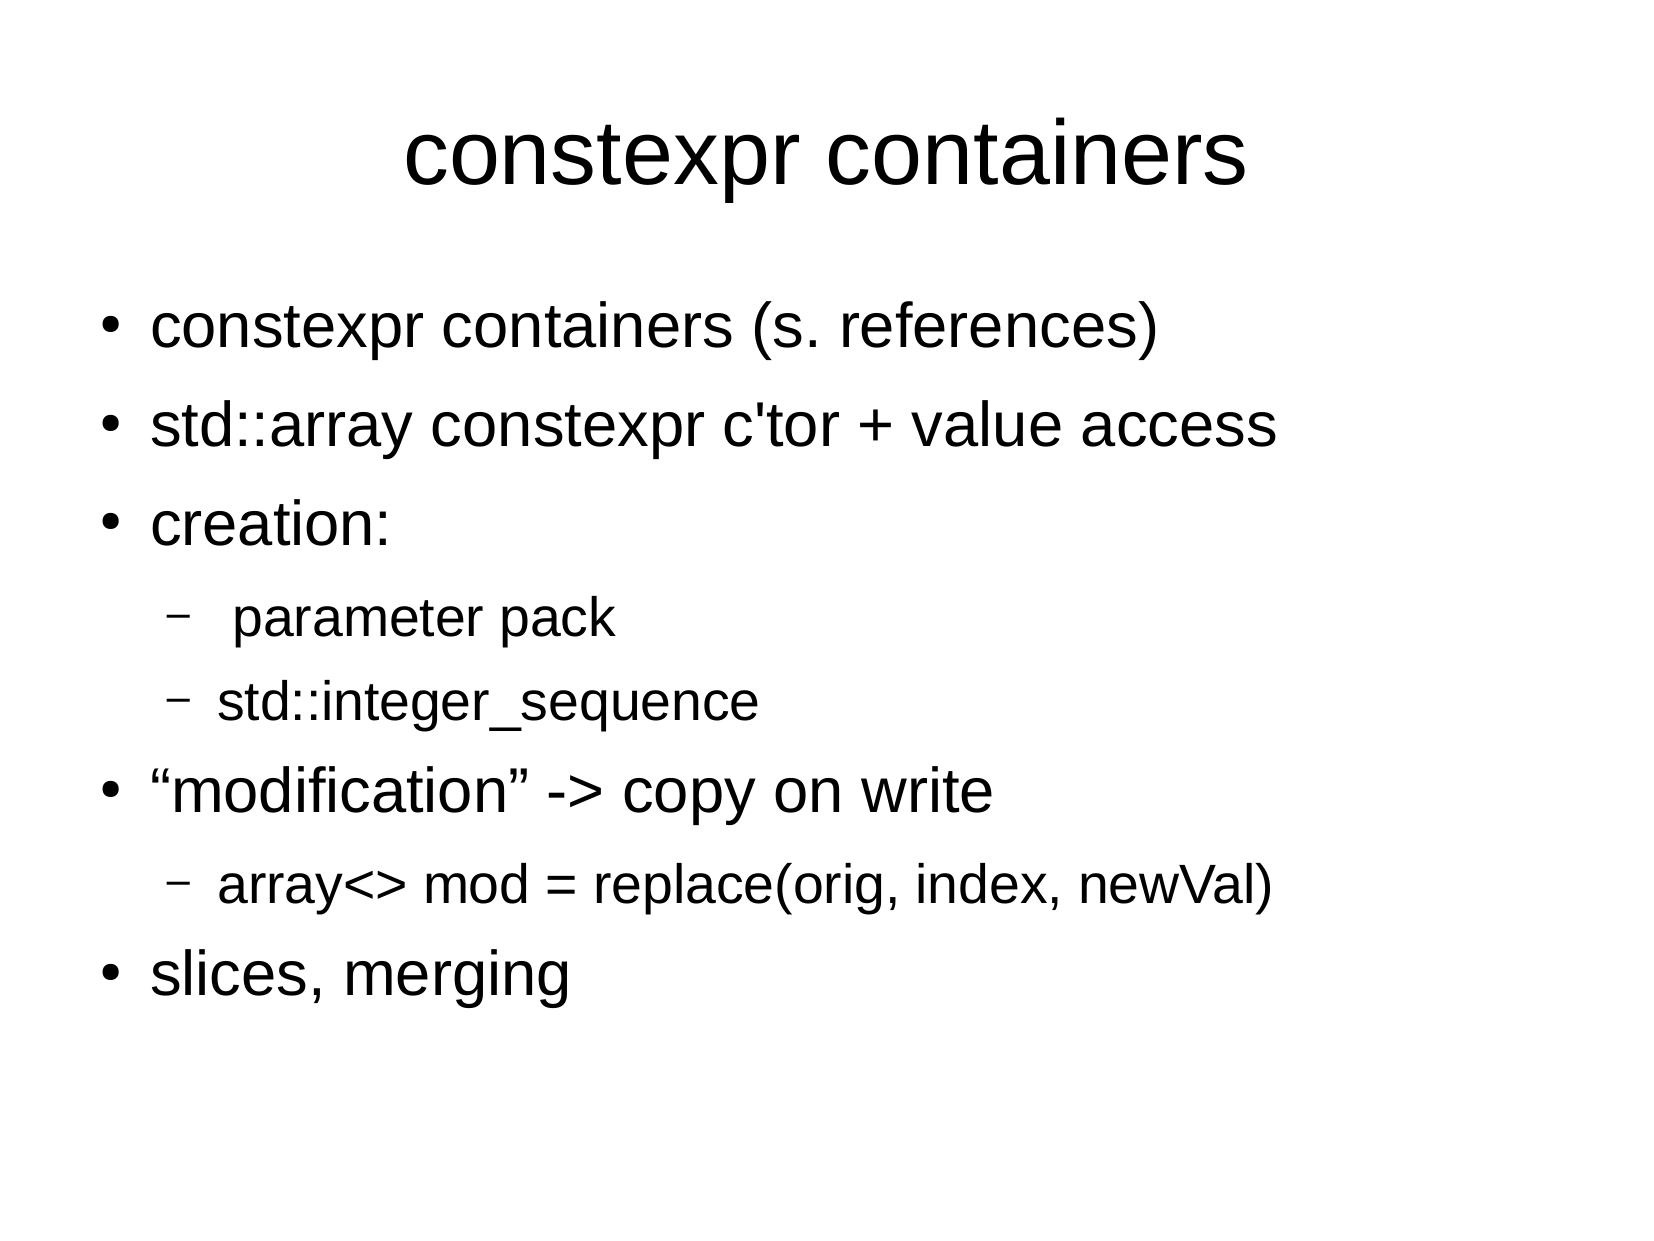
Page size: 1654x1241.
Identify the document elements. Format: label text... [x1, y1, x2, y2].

list constexpr containers (s. references) std::array constexpr c'tor + value access creation: parameter pack std::integer_sequence “modification” -> copy on write array<> mod = replace(orig, index, newVal) slices, merging [82, 290, 1571, 1010]
title constexpr containers [82, 49, 1571, 257]
